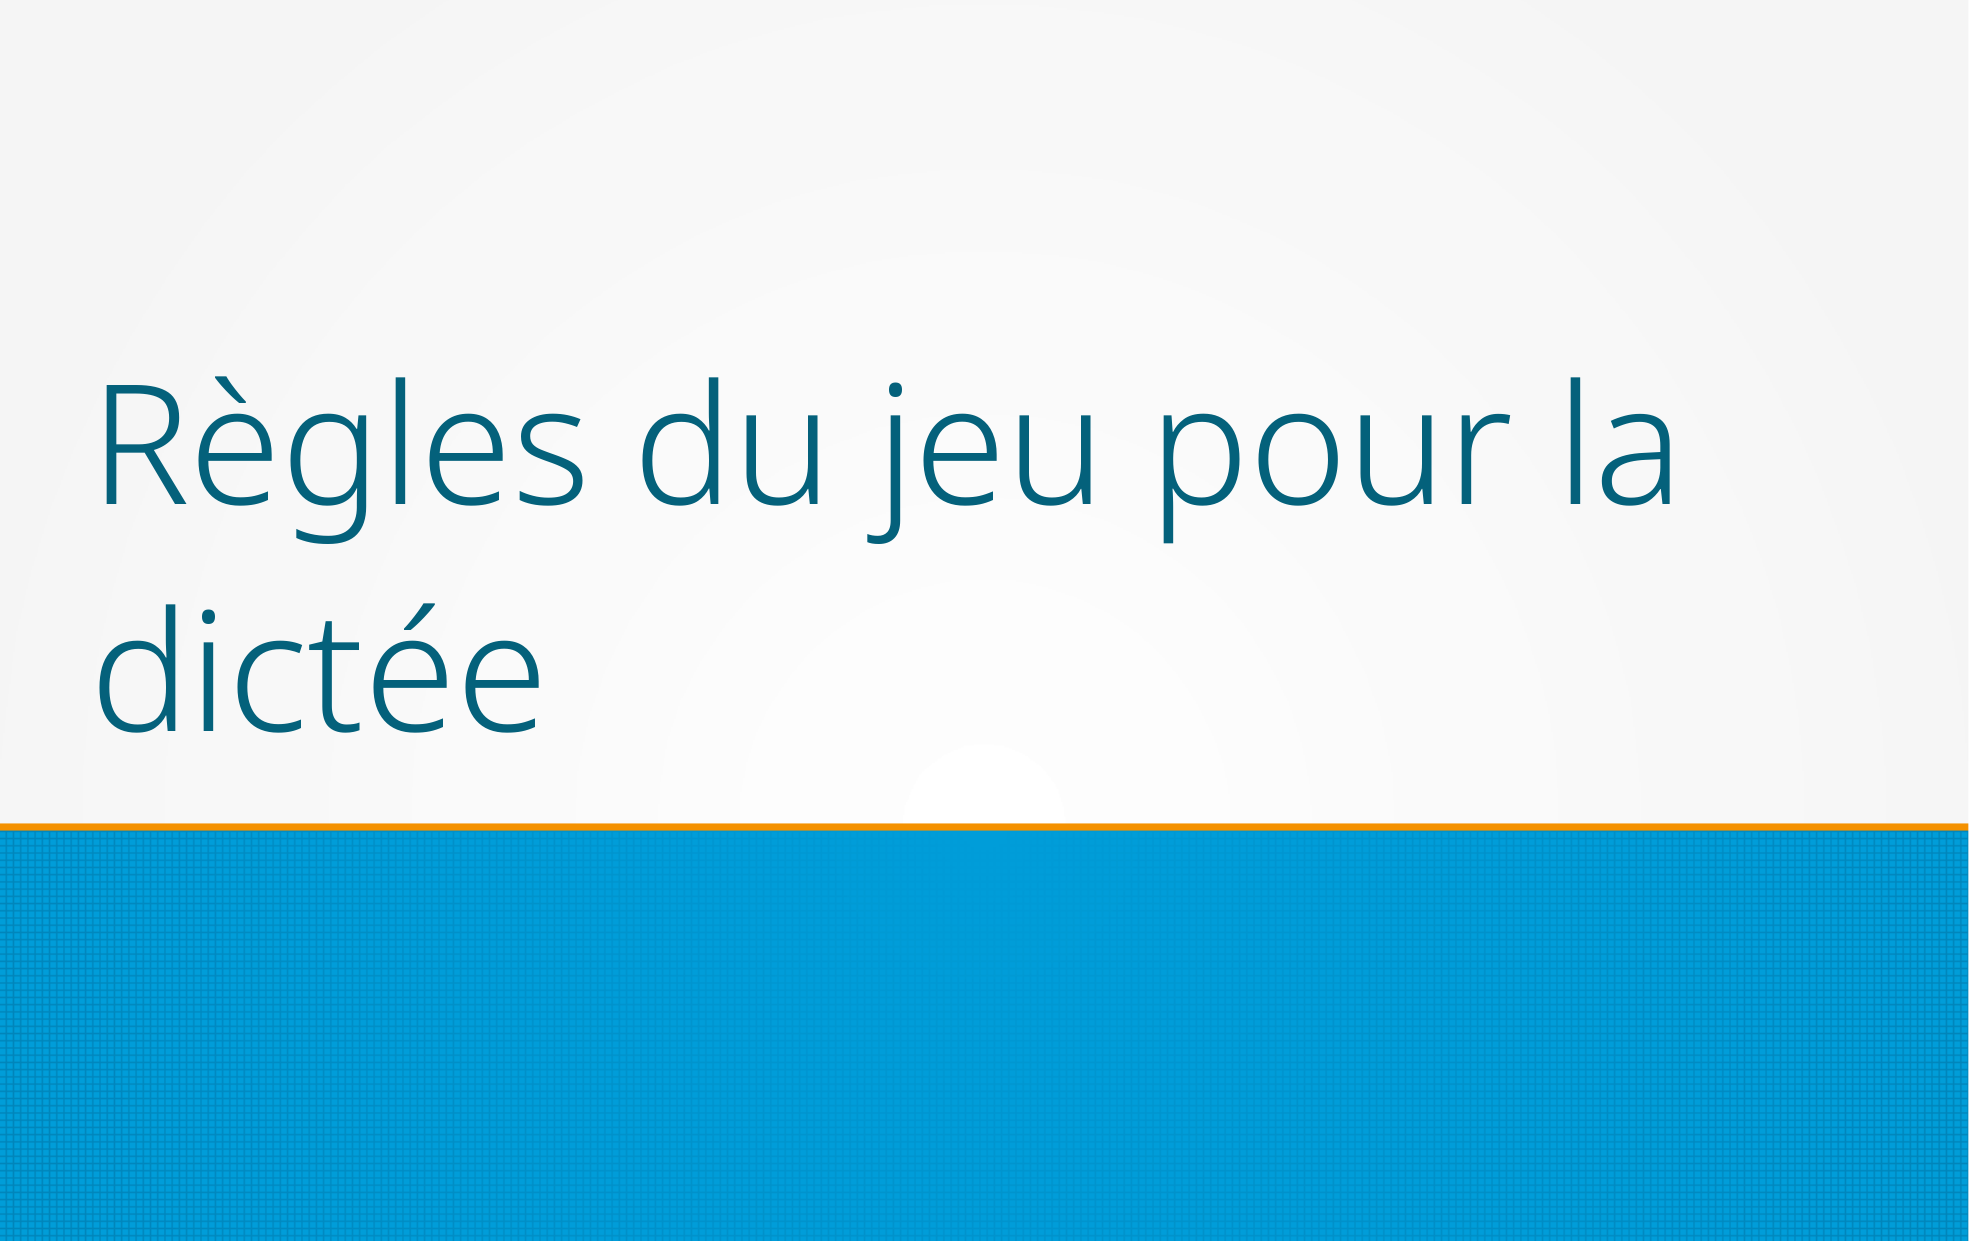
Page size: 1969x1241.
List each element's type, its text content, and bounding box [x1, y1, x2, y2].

picture [0, 0, 1969, 830]
title Règles du jeu pour la dictée [90, 49, 1862, 781]
